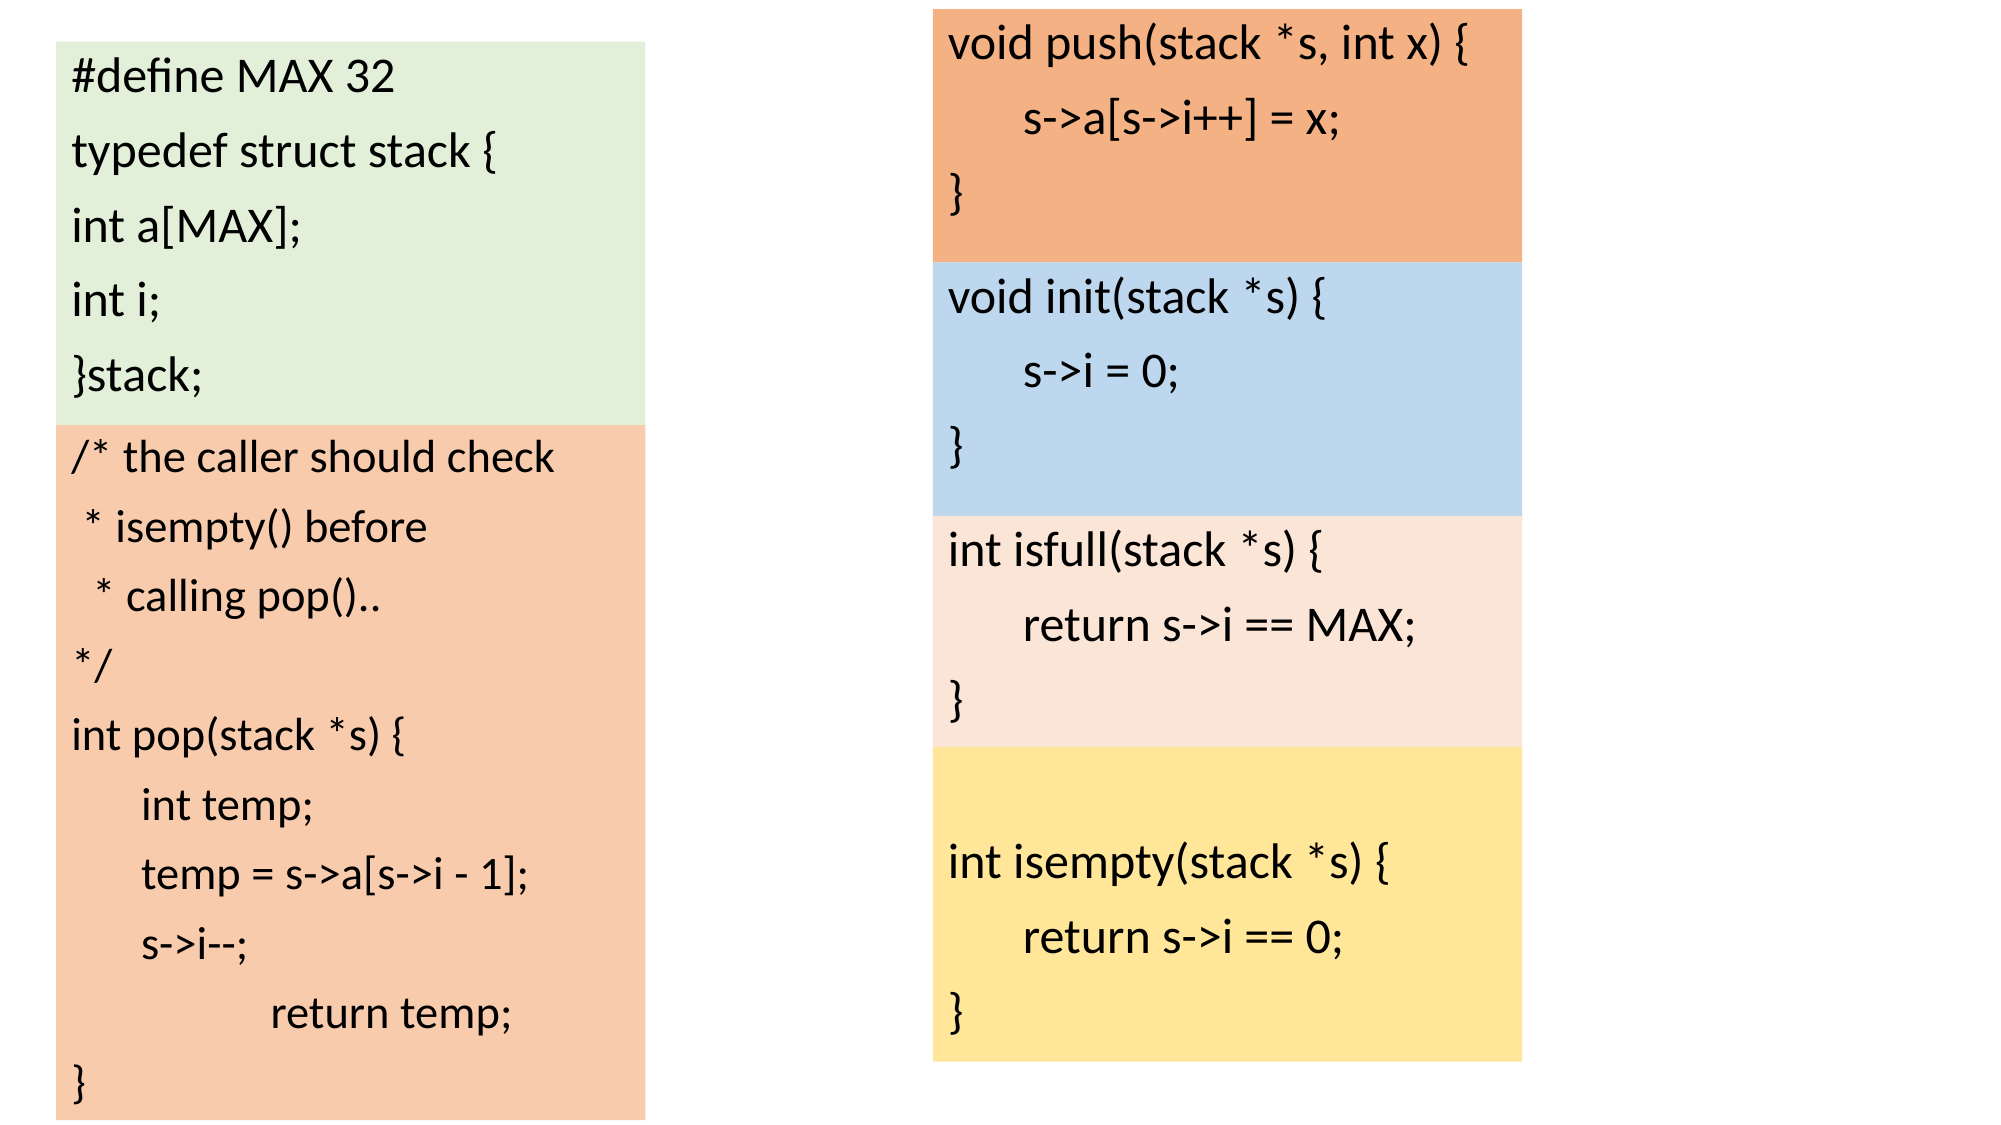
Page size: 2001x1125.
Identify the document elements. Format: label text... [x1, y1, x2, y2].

text_box /* the caller should check * isempty() before * calling pop().. */ int pop(stack *s) { int temp; temp = s->a[s->i - 1]; s->i--; return temp; } [56, 425, 646, 1121]
text_box int isempty(stack *s) { return s->i == 0; } [932, 747, 1523, 1062]
text_box int isfull(stack *s) { return s->i == MAX; } [932, 515, 1523, 747]
text_box void init(stack *s) { s->i = 0; } [932, 262, 1523, 515]
list #define MAX 32 typedef struct stack { int a[MAX]; int i; }stack; [56, 41, 646, 425]
text_box void push(stack *s, int x) { s->a[s->i++] = x; } [932, 9, 1523, 262]
